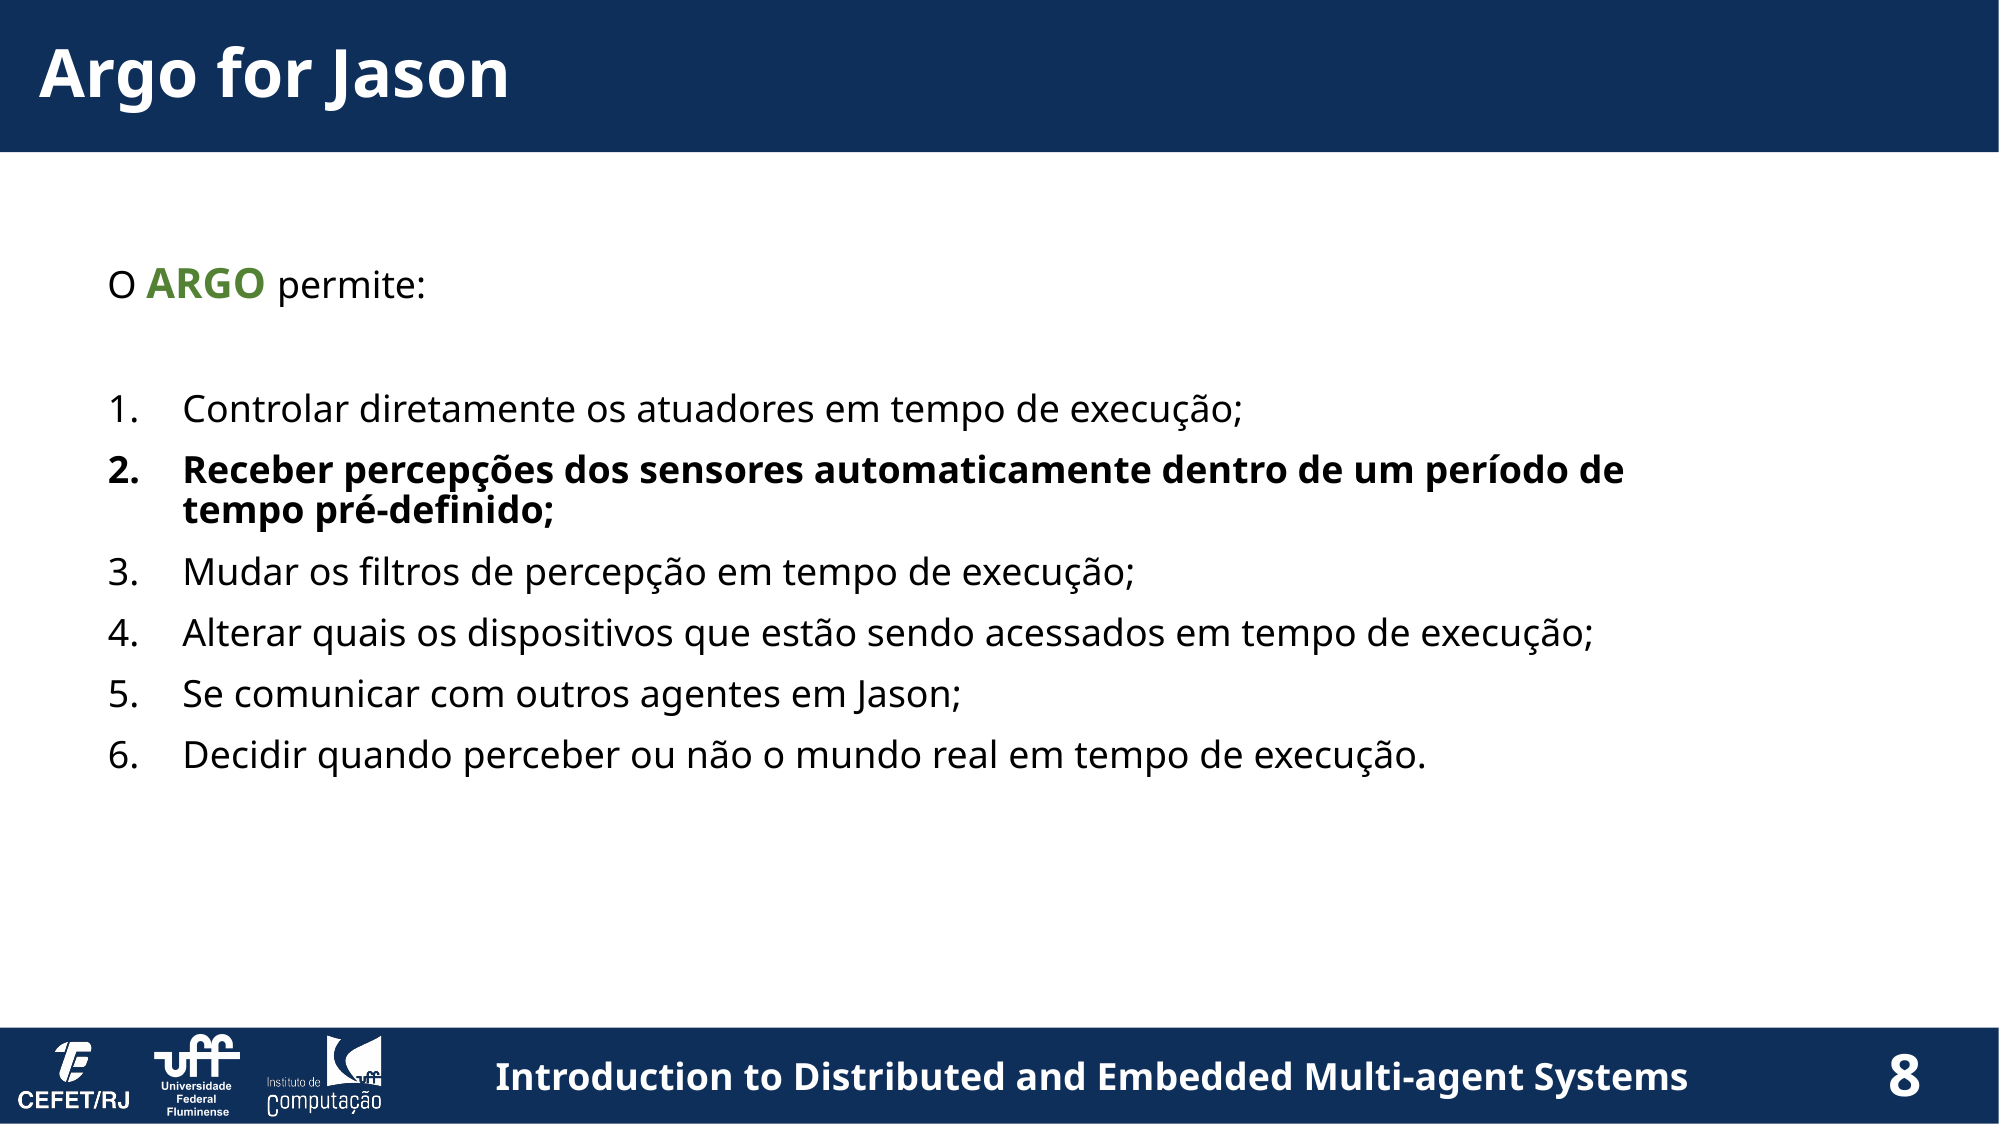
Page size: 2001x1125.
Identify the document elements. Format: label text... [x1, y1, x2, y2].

text_box O ARGO permite: Controlar diretamente os atuadores em tempo de execução; Receber percepções dos sensores automaticamente dentro de um período de tempo pré-definido; Mudar os filtros de percepção em tempo de execução; Alterar quais os dispositivos que estão sendo acessados em tempo de execução; Se comunicar com outros agentes em Jason; Decidir quando perceber ou não o mundo real em tempo de execução. [92, 255, 1739, 1029]
picture [265, 1033, 383, 1117]
picture [153, 1033, 241, 1121]
text_box Argo for Jason [25, 23, 1999, 119]
picture [18, 1021, 129, 1125]
